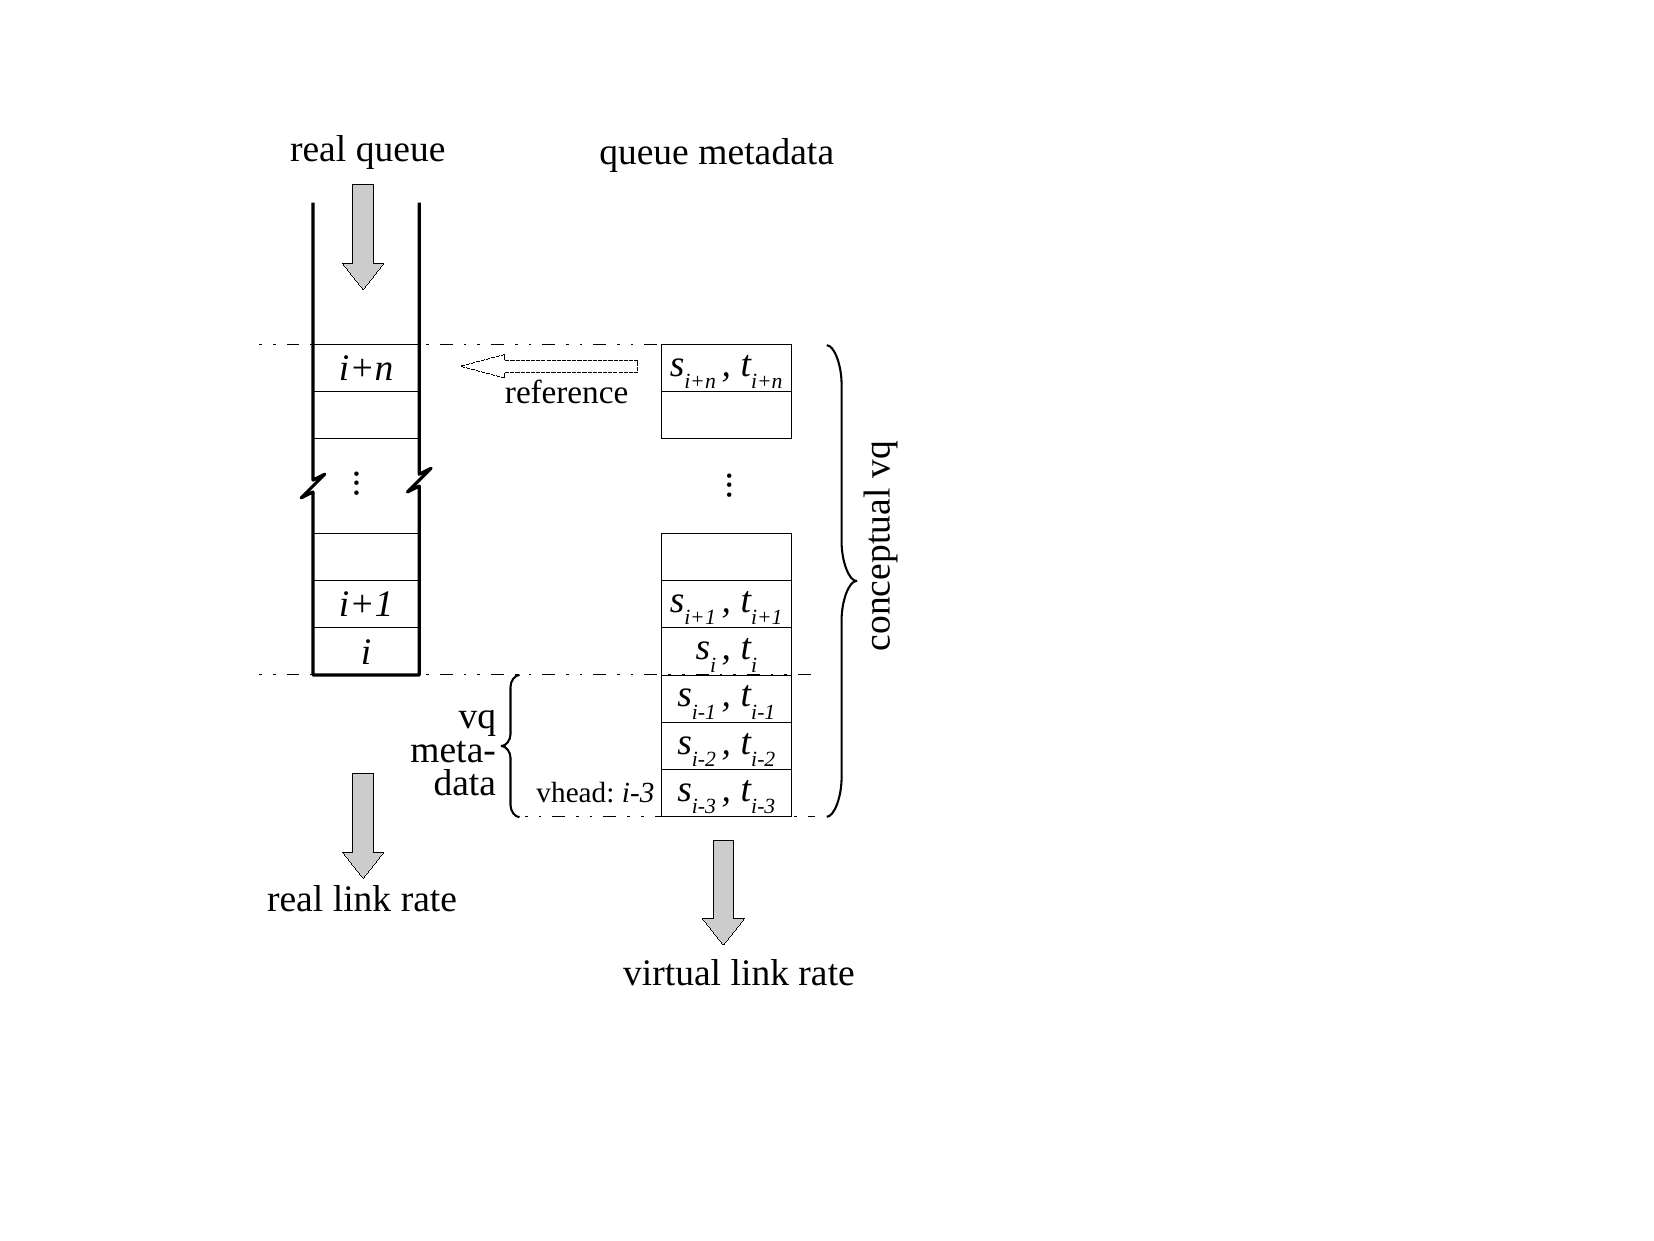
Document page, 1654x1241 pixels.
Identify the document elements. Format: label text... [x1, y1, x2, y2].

text_box conceptual vq [848, 426, 905, 667]
text_box [342, 773, 384, 879]
text_box ... [339, 454, 396, 513]
text_box i [315, 627, 417, 673]
text_box si , ti [661, 627, 792, 675]
text_box si-3 , ti-3 [661, 769, 792, 817]
text_box i+n [315, 344, 417, 391]
text_box [661, 533, 792, 581]
text_box queue metadata [584, 124, 850, 181]
text_box [315, 533, 417, 581]
text_box [315, 391, 417, 439]
text_box [702, 840, 745, 944]
text_box virtual link rate [608, 944, 871, 1001]
text_box real link rate [252, 871, 473, 928]
text_box ... [699, 456, 769, 515]
text_box i+1 [315, 581, 417, 627]
text_box vhead: i-3 [521, 769, 661, 817]
text_box real queue [275, 121, 461, 178]
text_box reference [490, 366, 644, 418]
text_box si+1 , ti+1 [661, 581, 792, 627]
text_box [342, 184, 384, 290]
text_box vq meta- data [395, 695, 512, 818]
text_box si+n , ti+n [661, 344, 792, 391]
text_box [661, 391, 792, 439]
text_box si-1 , ti-1 [661, 675, 792, 722]
text_box si-2 , ti-2 [661, 722, 792, 769]
